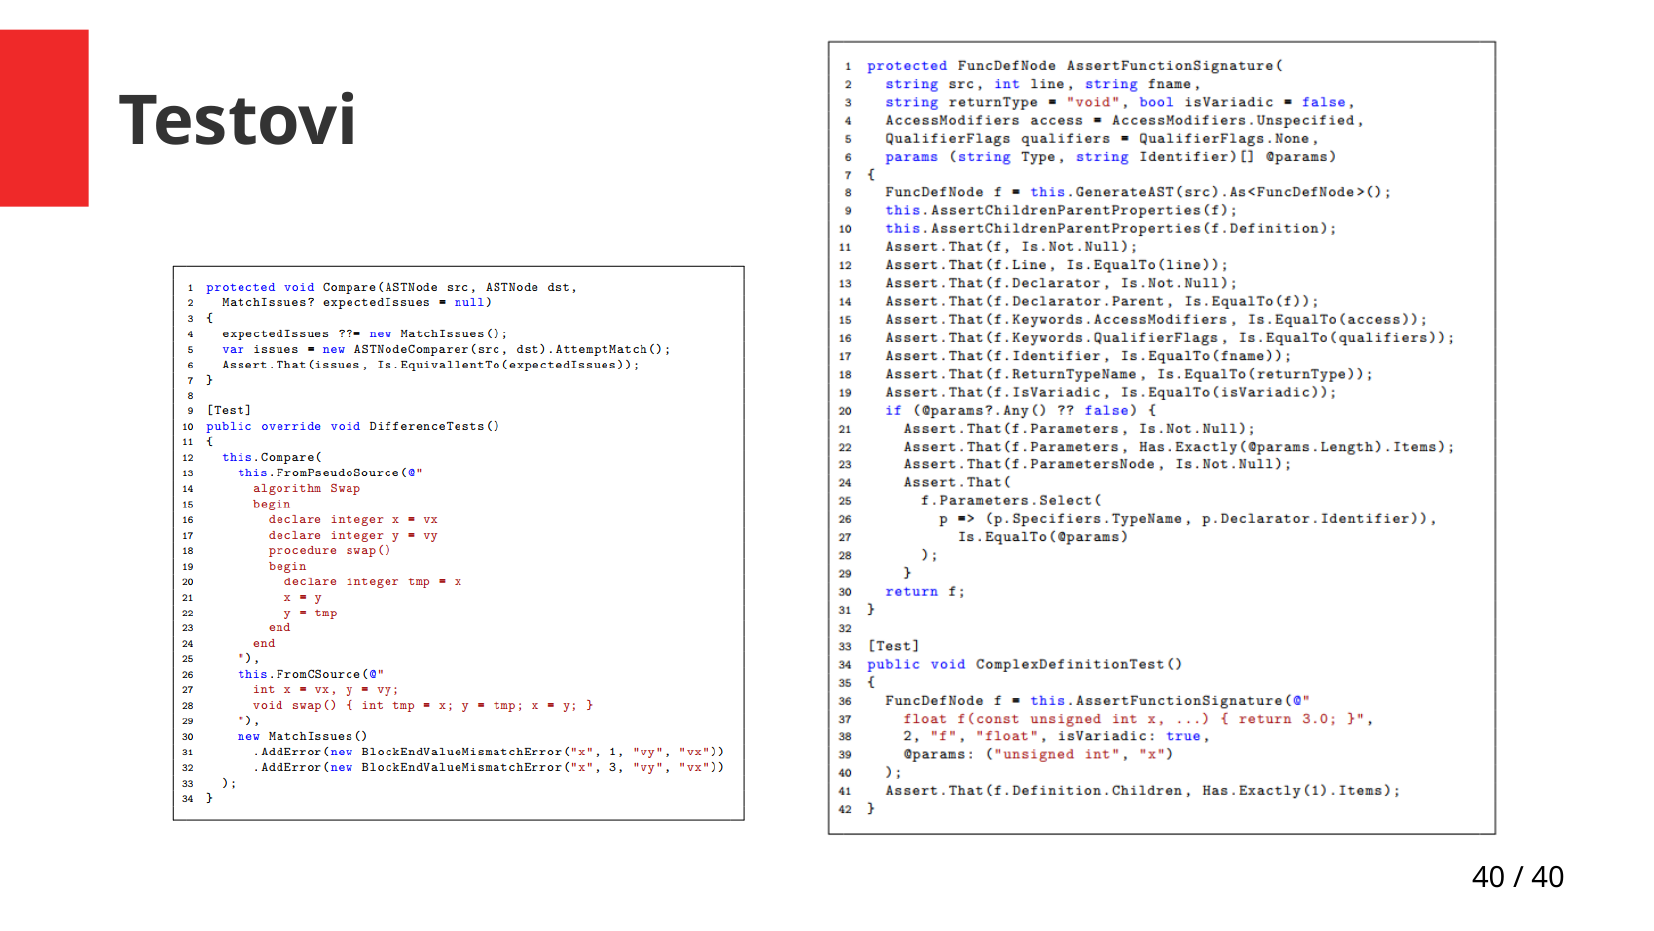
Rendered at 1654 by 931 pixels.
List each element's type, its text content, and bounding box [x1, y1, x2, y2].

picture [169, 262, 751, 824]
picture [825, 37, 1501, 837]
title Testovi [118, 29, 1595, 207]
